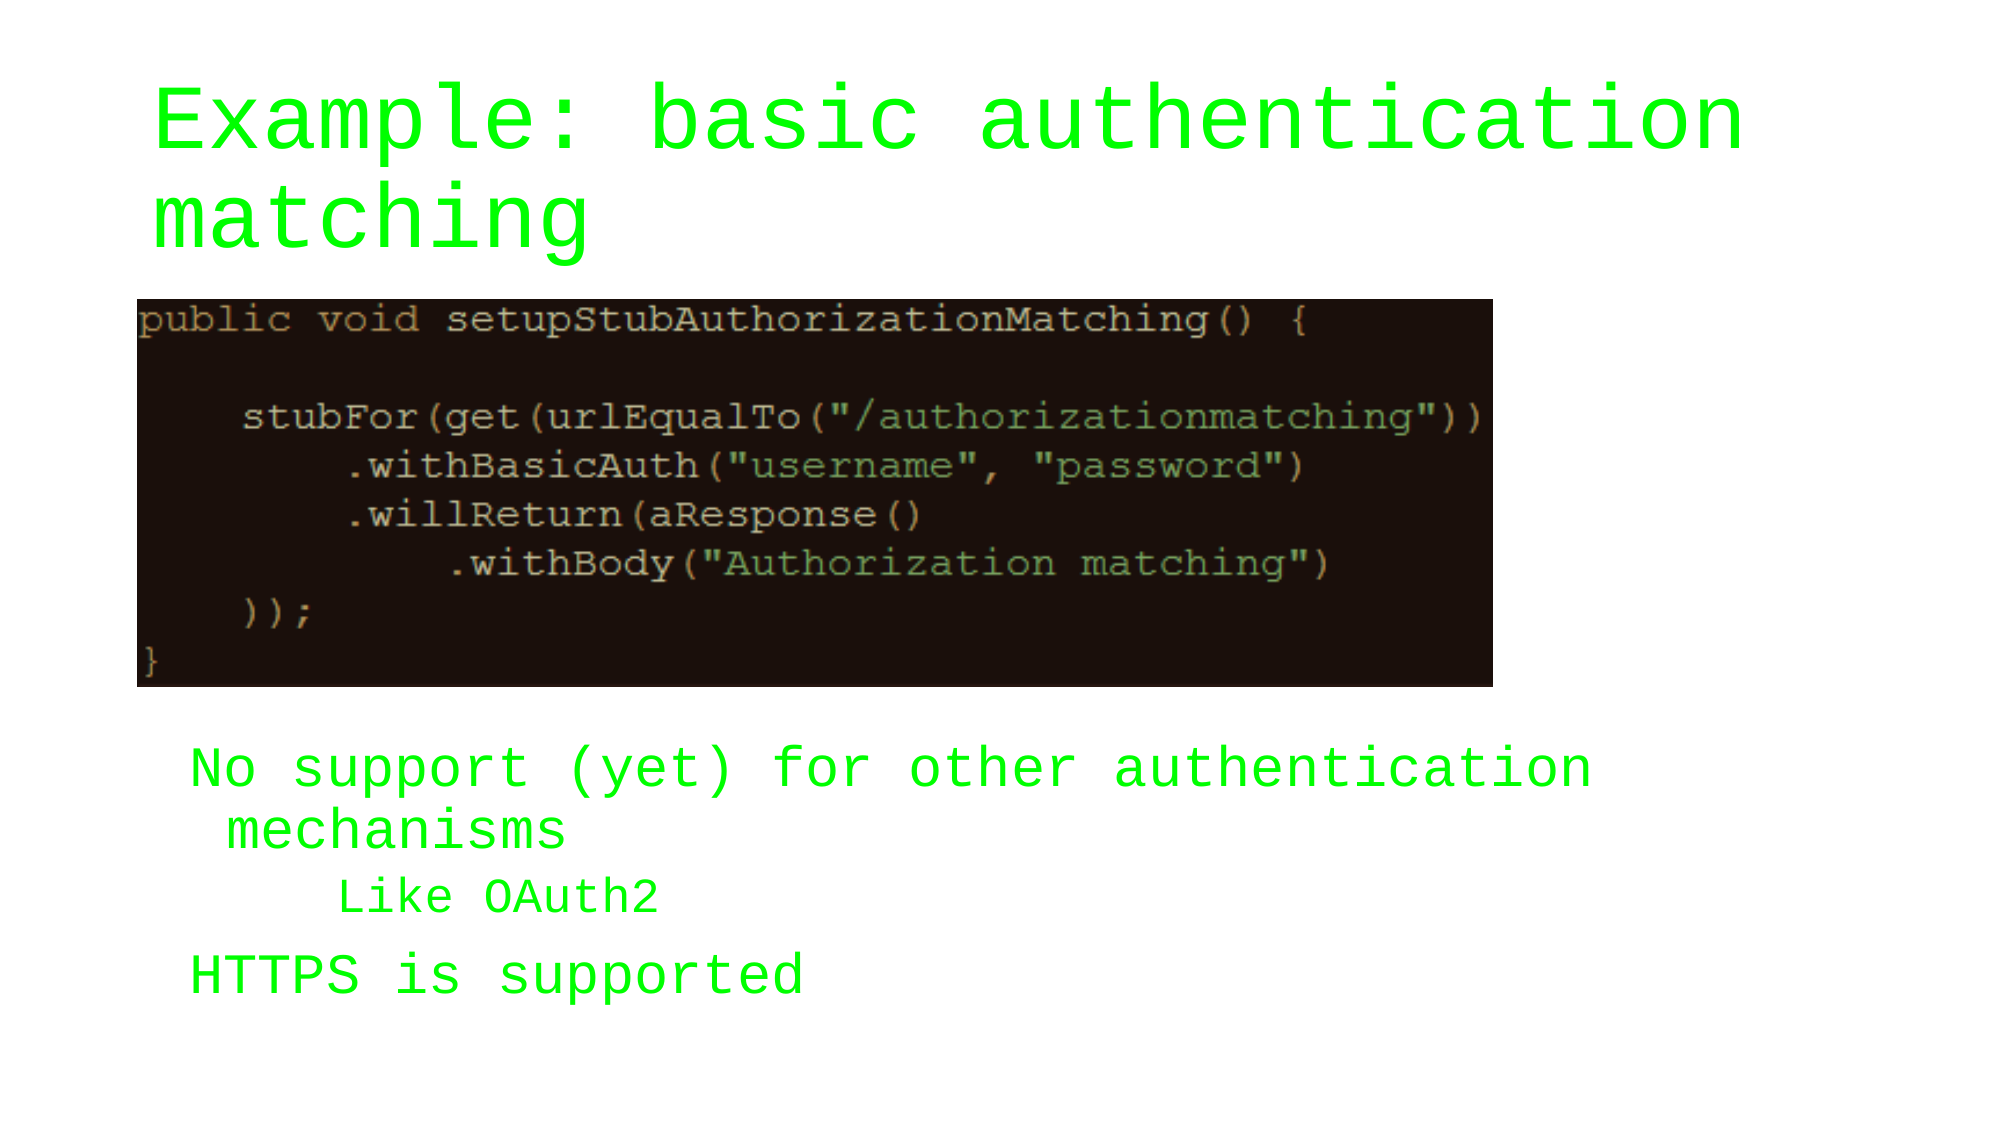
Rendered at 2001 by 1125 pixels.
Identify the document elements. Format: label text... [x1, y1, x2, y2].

title Example: basic authentication matching [137, 59, 1863, 278]
picture [137, 299, 1493, 687]
list No support (yet) for other authentication mechanisms Like OAuth2 HTTPS is supported [137, 299, 1966, 1014]
